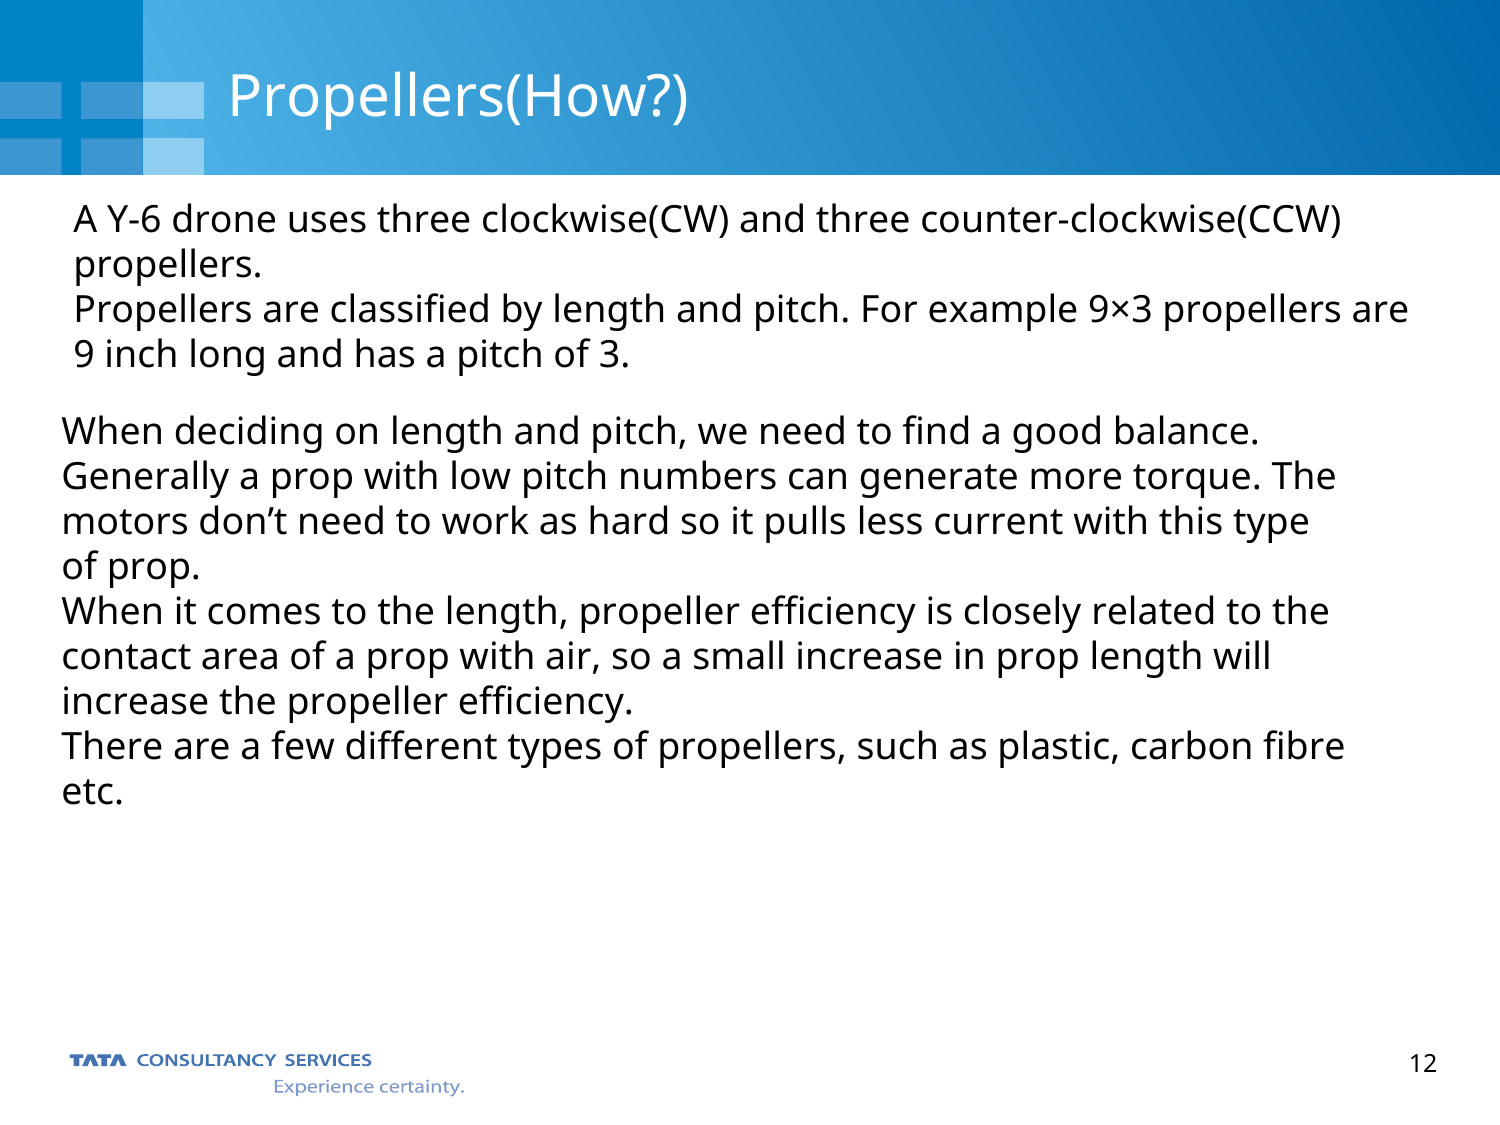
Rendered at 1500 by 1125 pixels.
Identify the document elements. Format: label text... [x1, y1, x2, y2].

text_box Propellers(How?) [212, 50, 1448, 136]
text_box A Y-6 drone uses three clockwise(CW) and three counter-clockwise(CCW) propellers. Propellers are classified by length and pitch. For example 9×3 propellers are 9 inch long and has a pitch of 3. [58, 187, 1430, 383]
text_box When deciding on length and pitch, we need to find a good balance. Generally a prop with low pitch numbers can generate more torque. The motors don’t need to work as hard so it pulls less current with this type of prop. When it comes to the length, propeller efficiency is closely related to the contact area of a prop with air, so a small increase in prop length will increase the propeller efficiency. There are a few different types of propellers, such as plastic, carbon fibre etc. [46, 398, 1372, 820]
